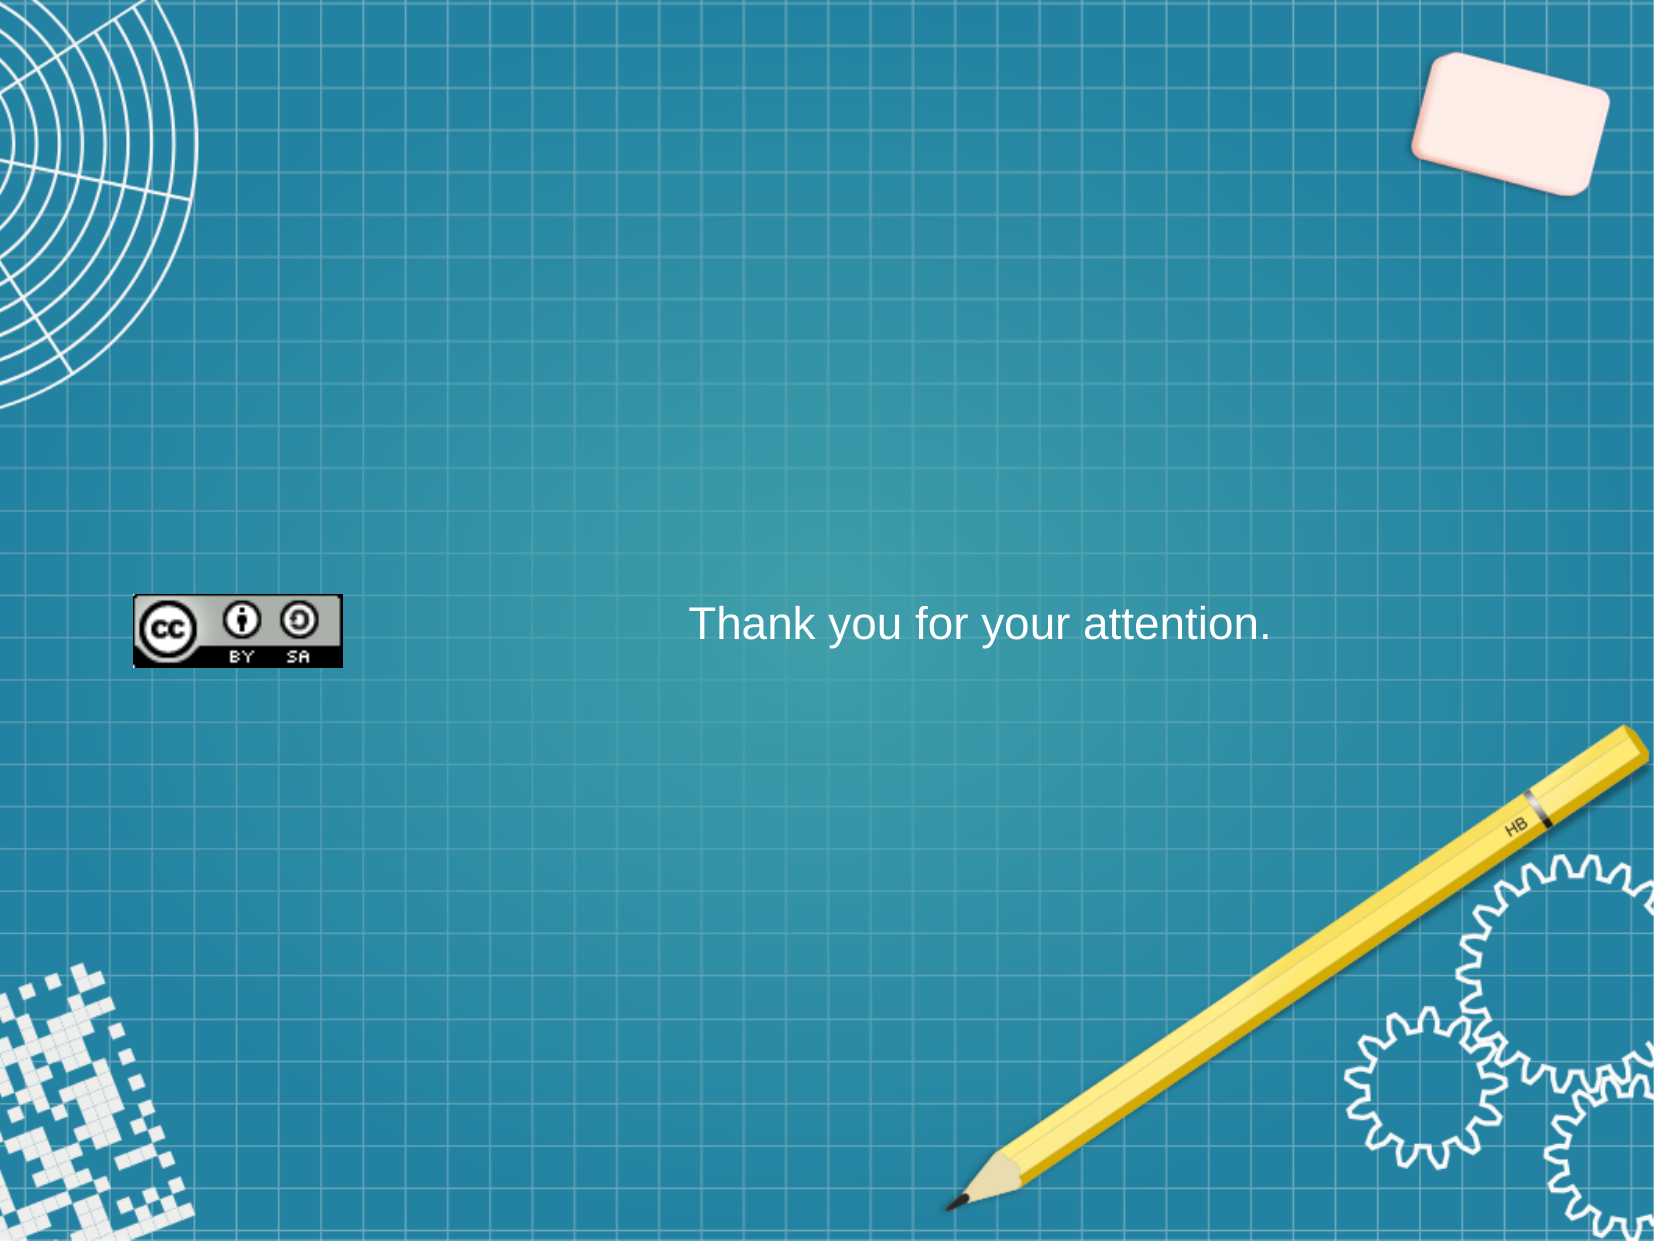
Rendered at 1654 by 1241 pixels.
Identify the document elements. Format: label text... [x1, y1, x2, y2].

title Thank you for your attention. [389, 519, 1571, 727]
picture [0, 0, 1654, 1241]
